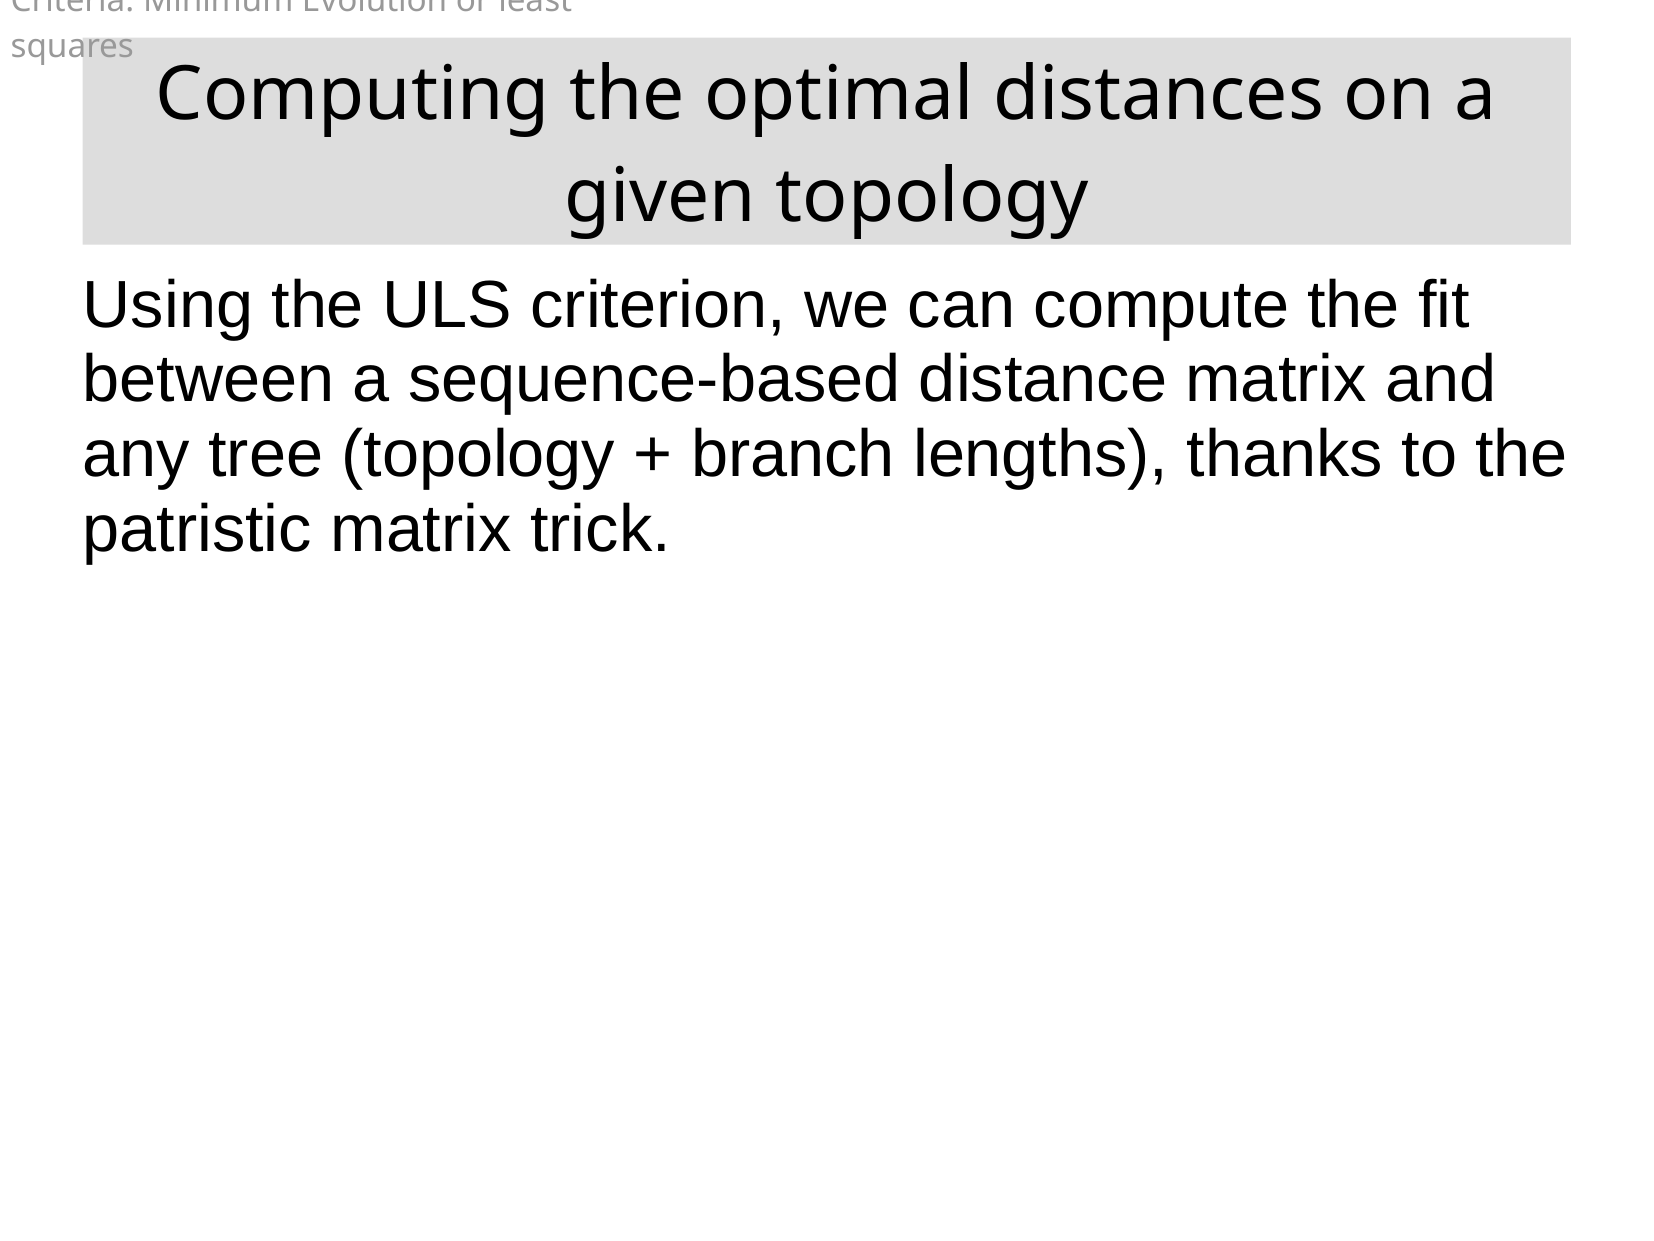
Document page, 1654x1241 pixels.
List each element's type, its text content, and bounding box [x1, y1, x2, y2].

list Using the ULS criterion, we can compute the fit between a sequence-based distance matrix and any tree (topology + branch lengths), thanks to the patristic matrix trick. [82, 266, 1571, 1021]
text_box Criteria: Minimum Evolution or least squares [10, 0, 676, 73]
title Computing the optimal distances on a given topology [82, 37, 1571, 245]
